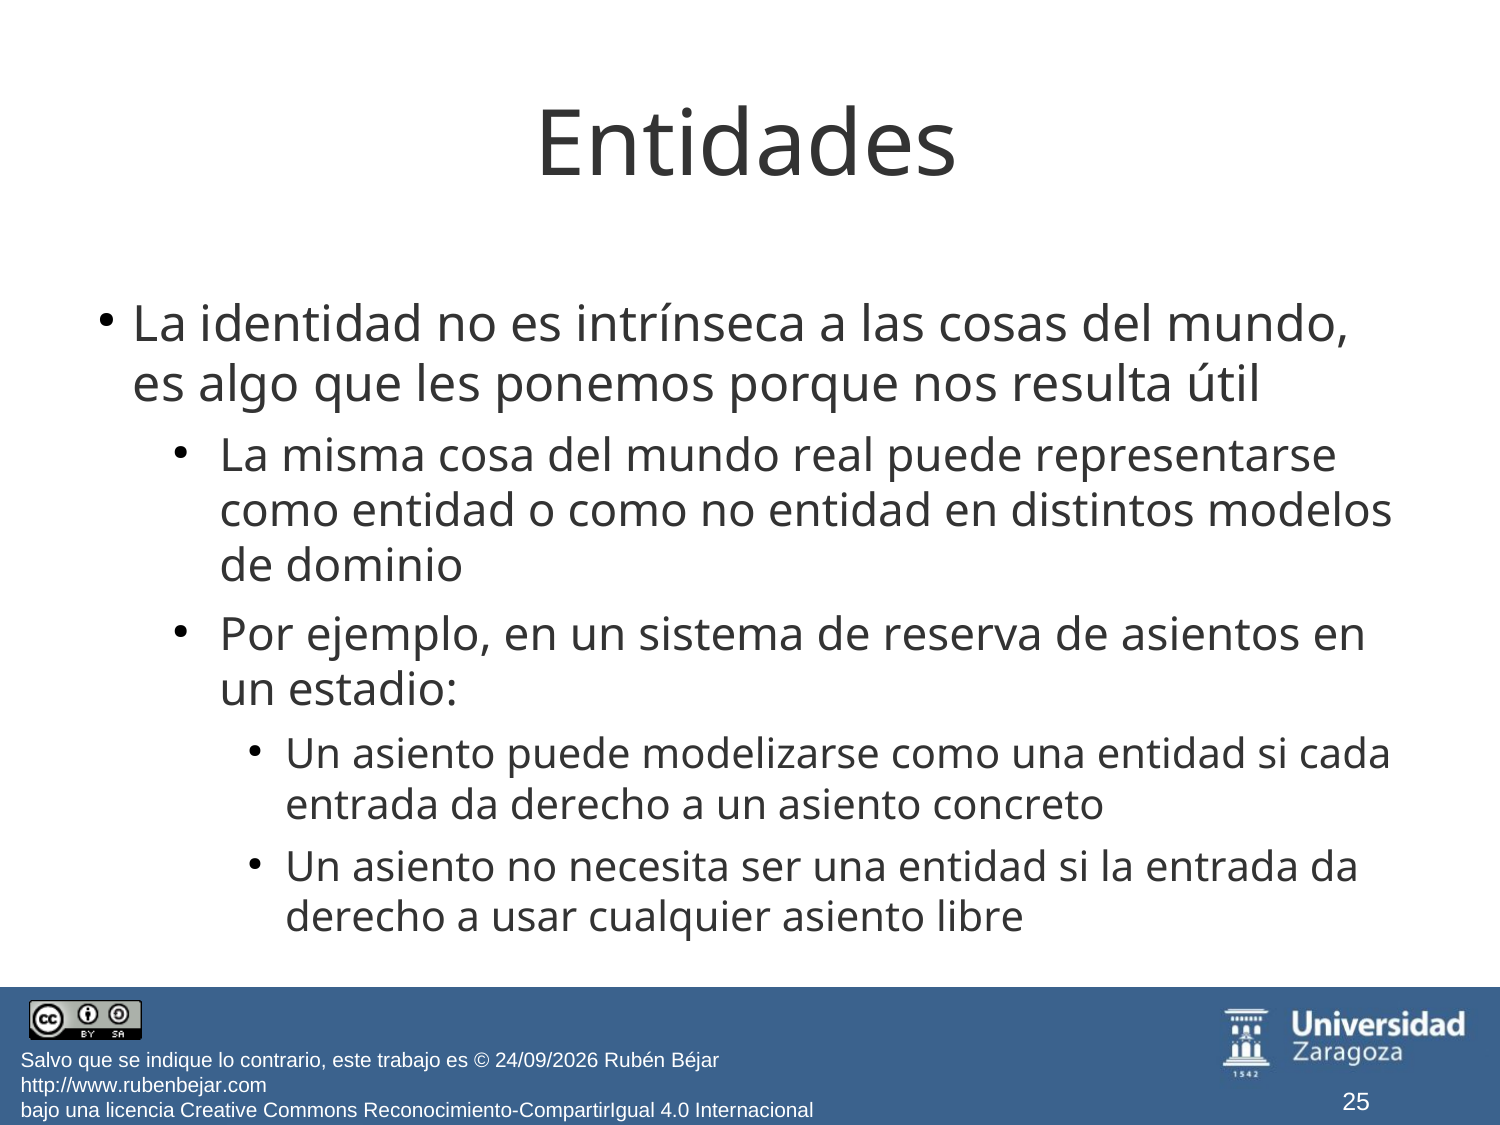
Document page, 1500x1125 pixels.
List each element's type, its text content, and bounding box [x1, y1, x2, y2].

title Entidades [74, 21, 1420, 257]
list La identidad no es intrínseca a las cosas del mundo, es algo que les ponemos porque nos resulta útil La misma cosa del mundo real puede representarse como entidad o como no entidad en distintos modelos de dominio Por ejemplo, en un sistema de reserva de asientos en un estadio: Un asiento puede modelizarse como una entidad si cada entrada da derecho a un asiento concreto Un asiento no necesita ser una entidad si la entrada da derecho a usar cualquier asiento libre [82, 283, 1418, 957]
picture [0, 987, 1500, 1125]
